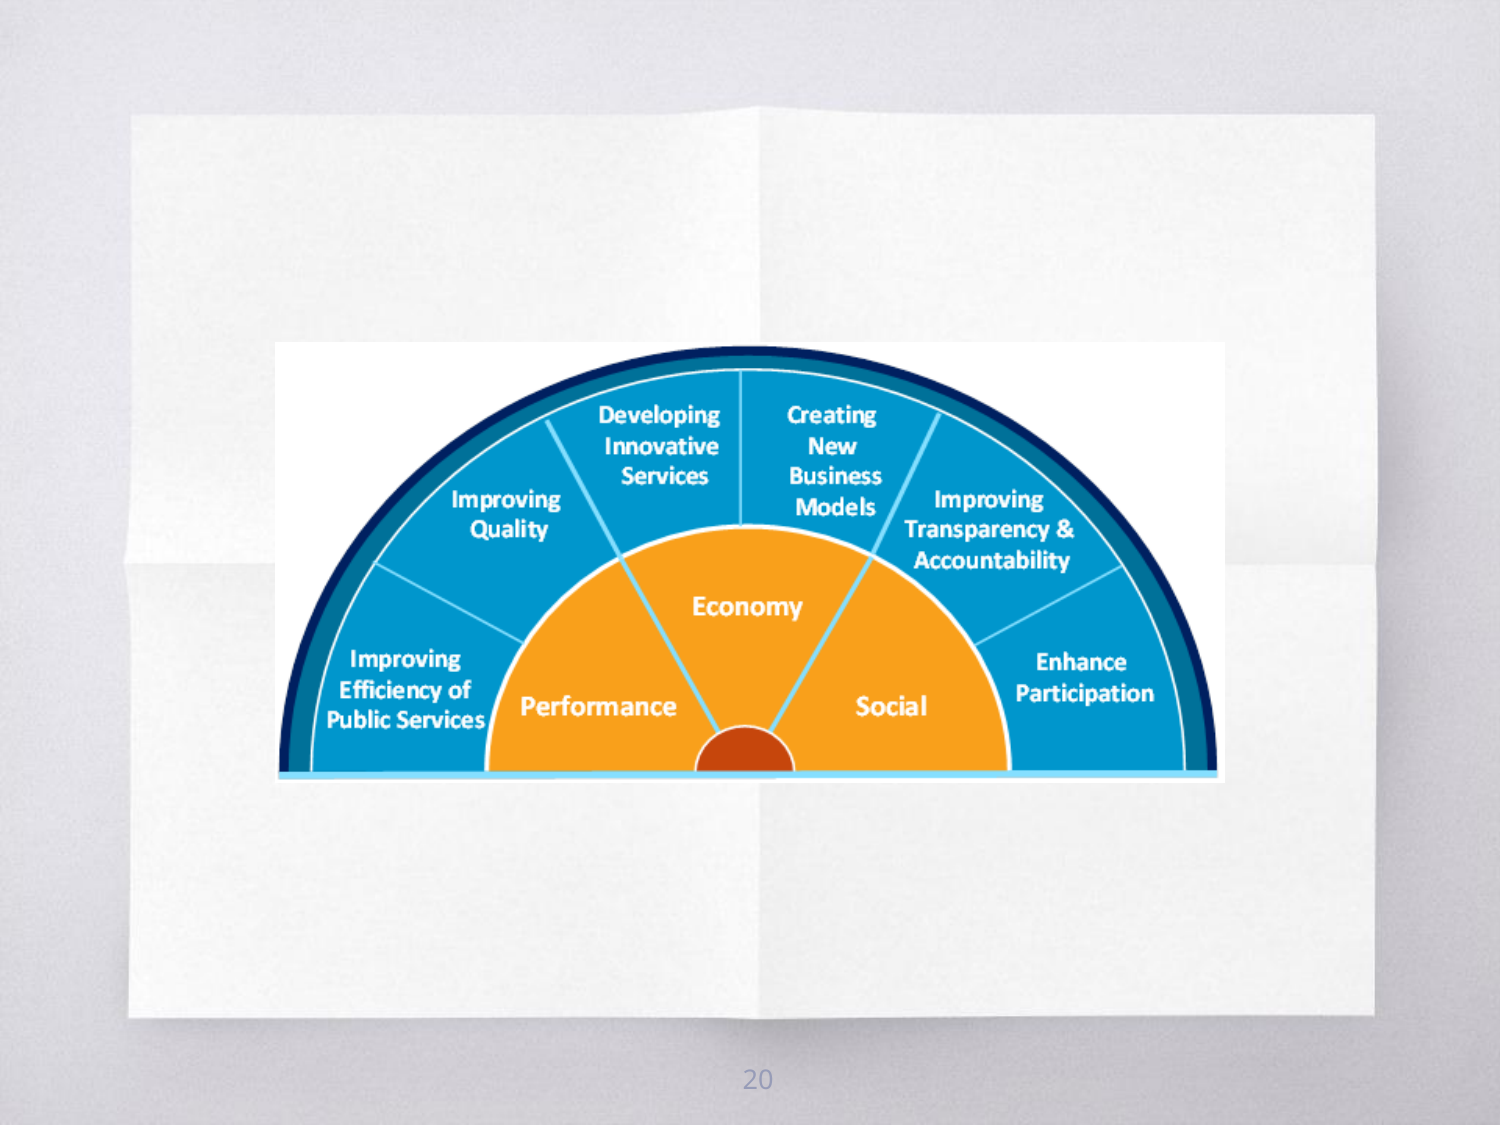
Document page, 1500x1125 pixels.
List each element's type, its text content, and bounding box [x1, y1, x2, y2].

slide_number <number> [713, 1047, 804, 1113]
picture [0, 0, 1500, 1125]
